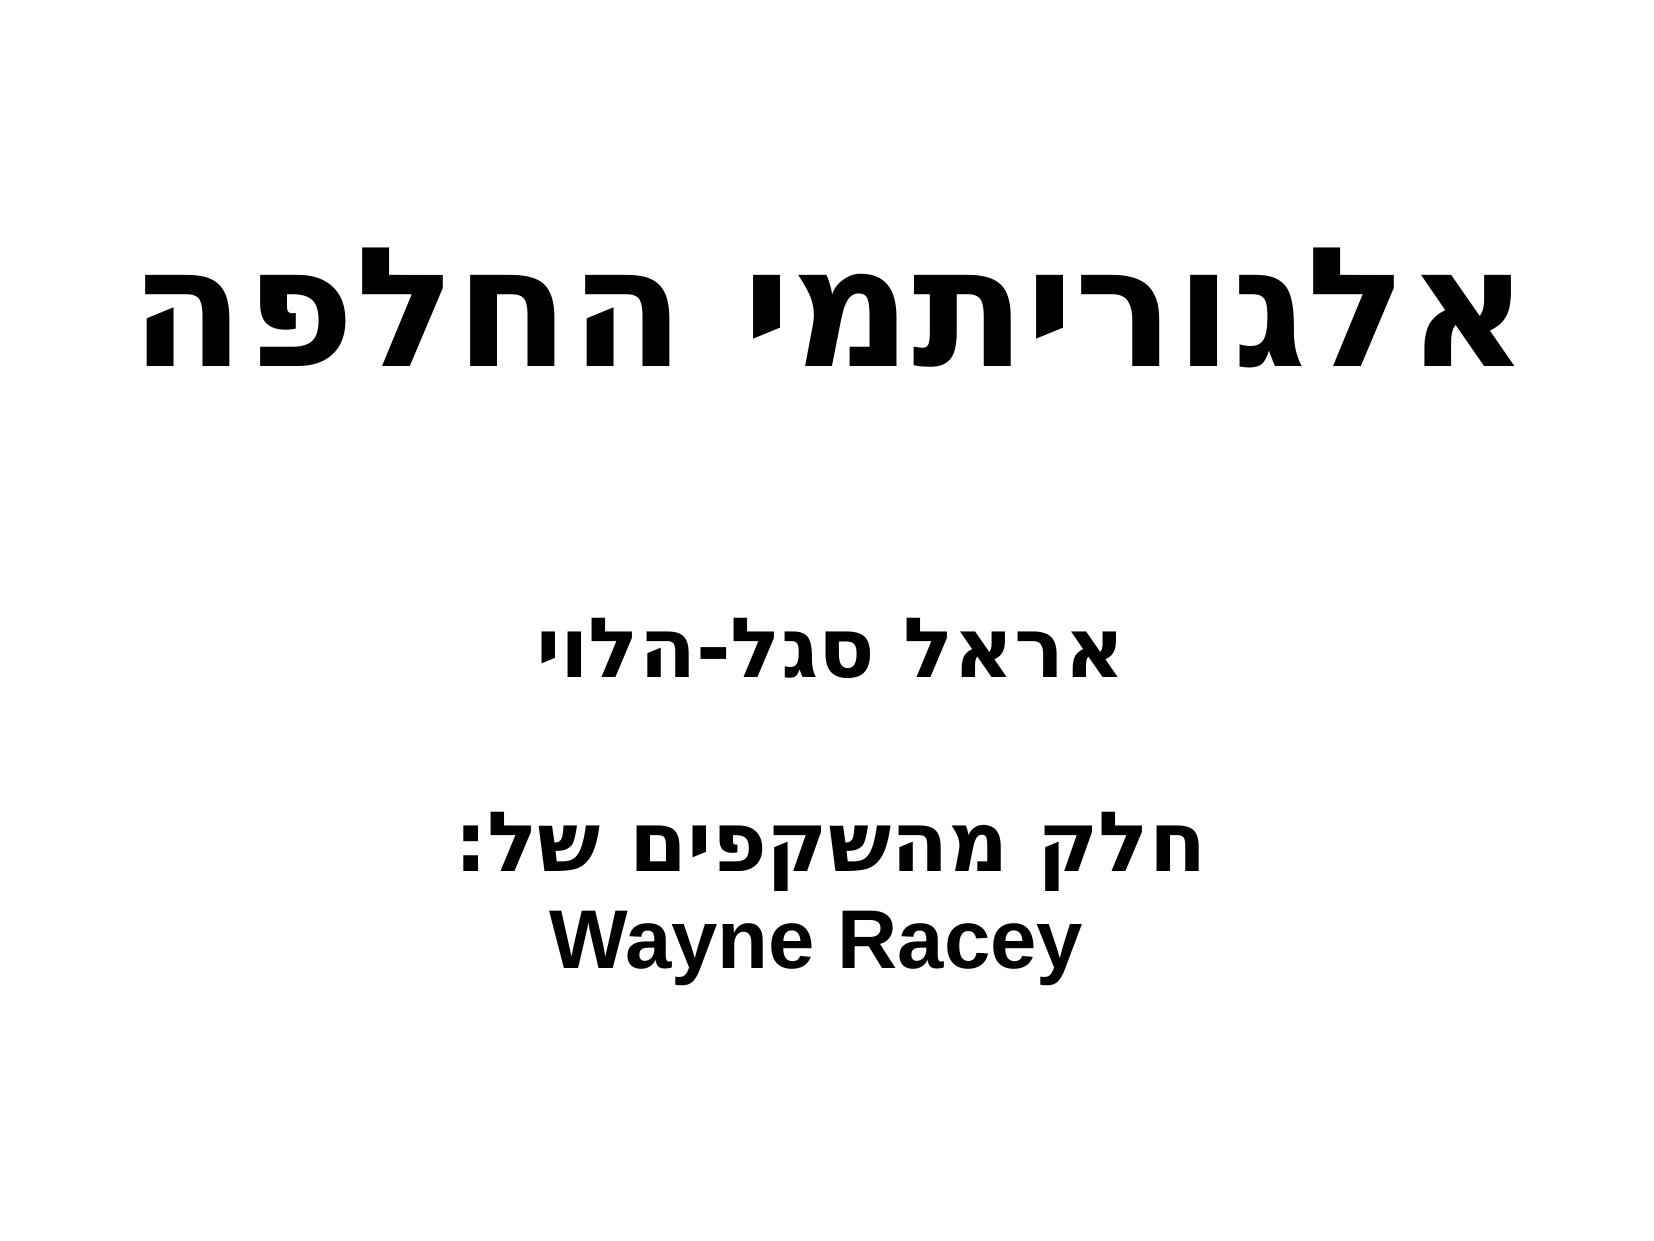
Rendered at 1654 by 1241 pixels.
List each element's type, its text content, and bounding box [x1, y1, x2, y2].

title אלגוריתמי החלפה אראל סגל-הלוי חלק מהשקפים של: Wayne Racey [86, 45, 1576, 1156]
